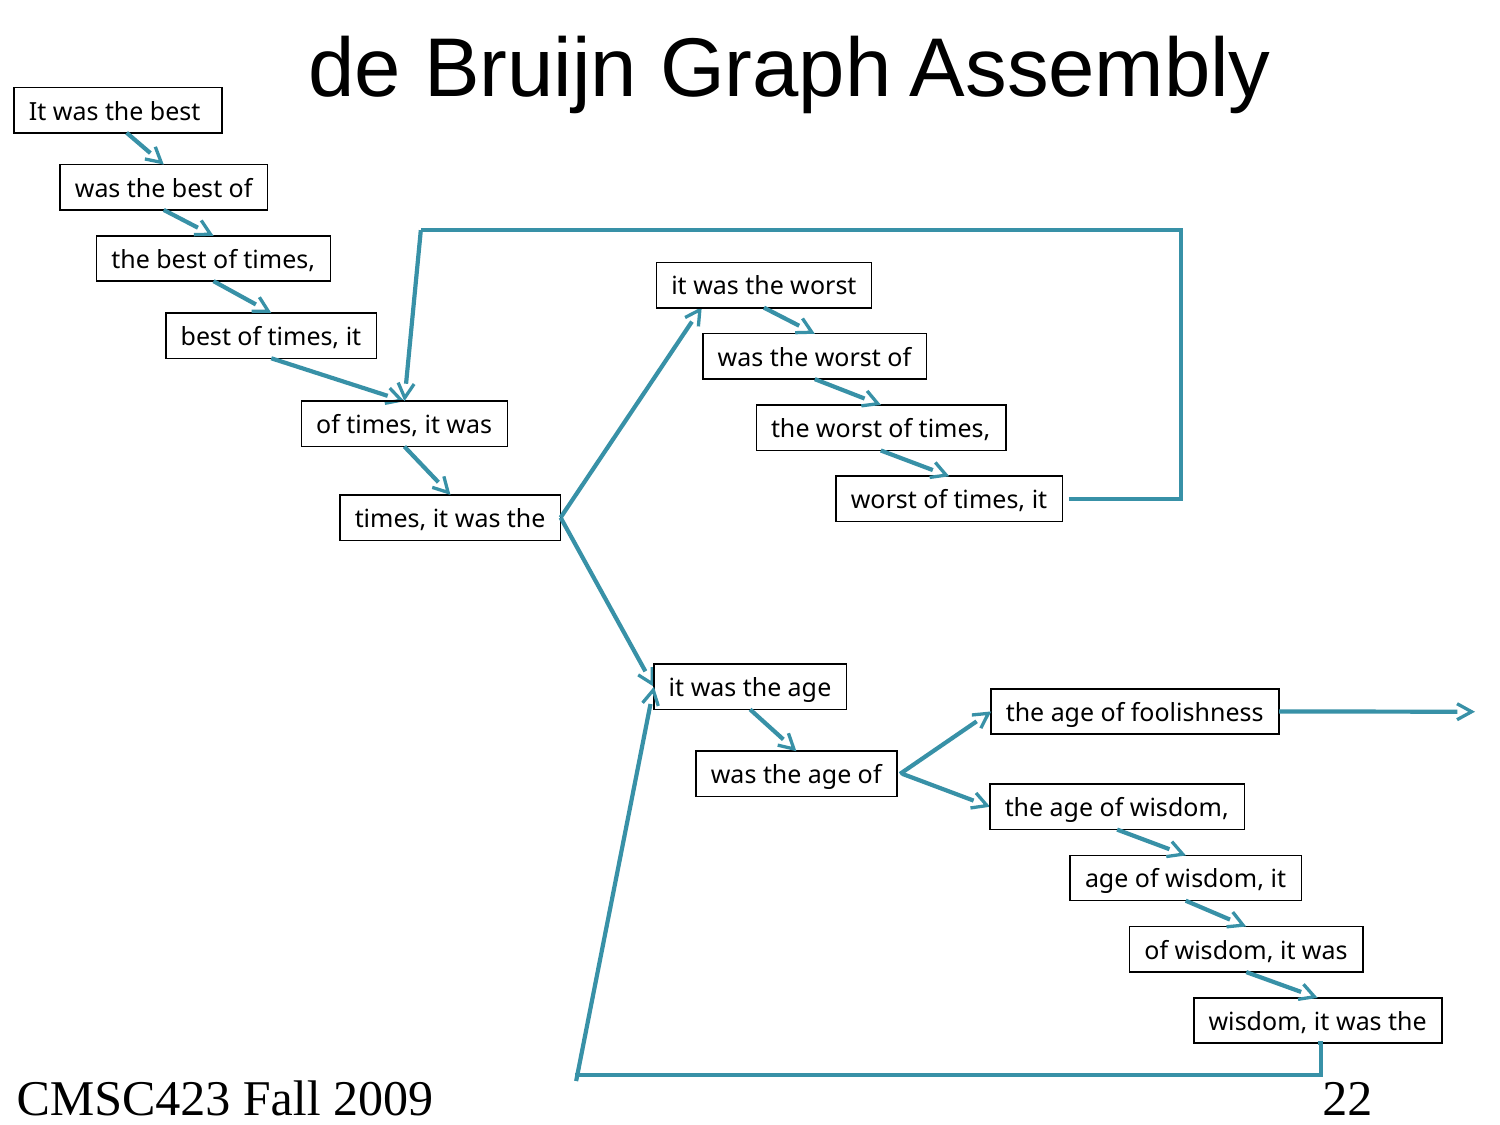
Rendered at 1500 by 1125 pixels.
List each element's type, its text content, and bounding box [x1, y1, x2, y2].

text_box of times, it was [301, 401, 508, 447]
title de Bruijn Graph Assembly [115, 6, 1466, 122]
text_box the best of times, [96, 235, 331, 282]
text_box was the best of [59, 164, 268, 211]
text_box times, it was the [339, 494, 561, 541]
text_box the age of foolishness [991, 688, 1280, 735]
text_box was the worst of [702, 333, 927, 380]
text_box worst of times, it [836, 476, 1063, 522]
text_box it was the worst [656, 262, 872, 308]
text_box was the age of [696, 751, 897, 797]
text_box of wisdom, it was [1129, 926, 1364, 972]
text_box It was the best [14, 87, 223, 133]
text_box age of wisdom, it [1070, 855, 1302, 901]
text_box the worst of times, [756, 404, 1006, 451]
text_box best of times, it [165, 312, 377, 359]
text_box the age of wisdom, [990, 784, 1245, 830]
text_box it was the age [653, 664, 847, 710]
text_box wisdom, it was the [1193, 997, 1442, 1044]
